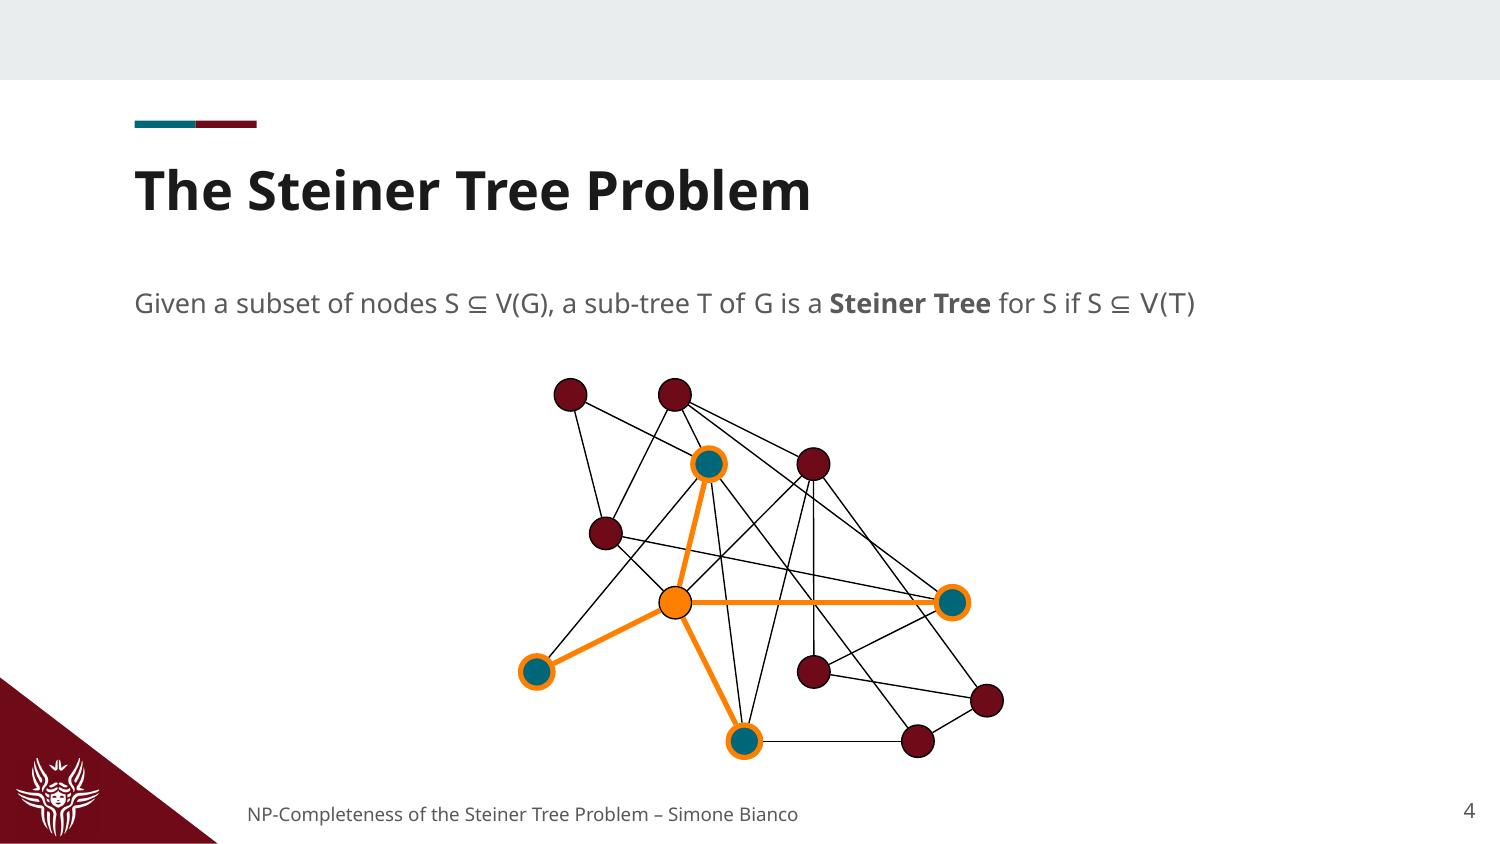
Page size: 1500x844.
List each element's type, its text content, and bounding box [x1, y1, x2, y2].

picture [16, 758, 100, 839]
subtitle NP-Completeness of the Steiner Tree Problem – Simone Bianco [232, 783, 1193, 839]
list Given a subset of nodes S ⊆ V(G), a sub-tree T of G is a Steiner Tree for S if S ⊆ V(T) [119, 266, 1418, 637]
picture [517, 377, 1004, 761]
title The Steiner Tree Problem [119, 141, 1381, 230]
slide_number <number> [1400, 779, 1491, 844]
